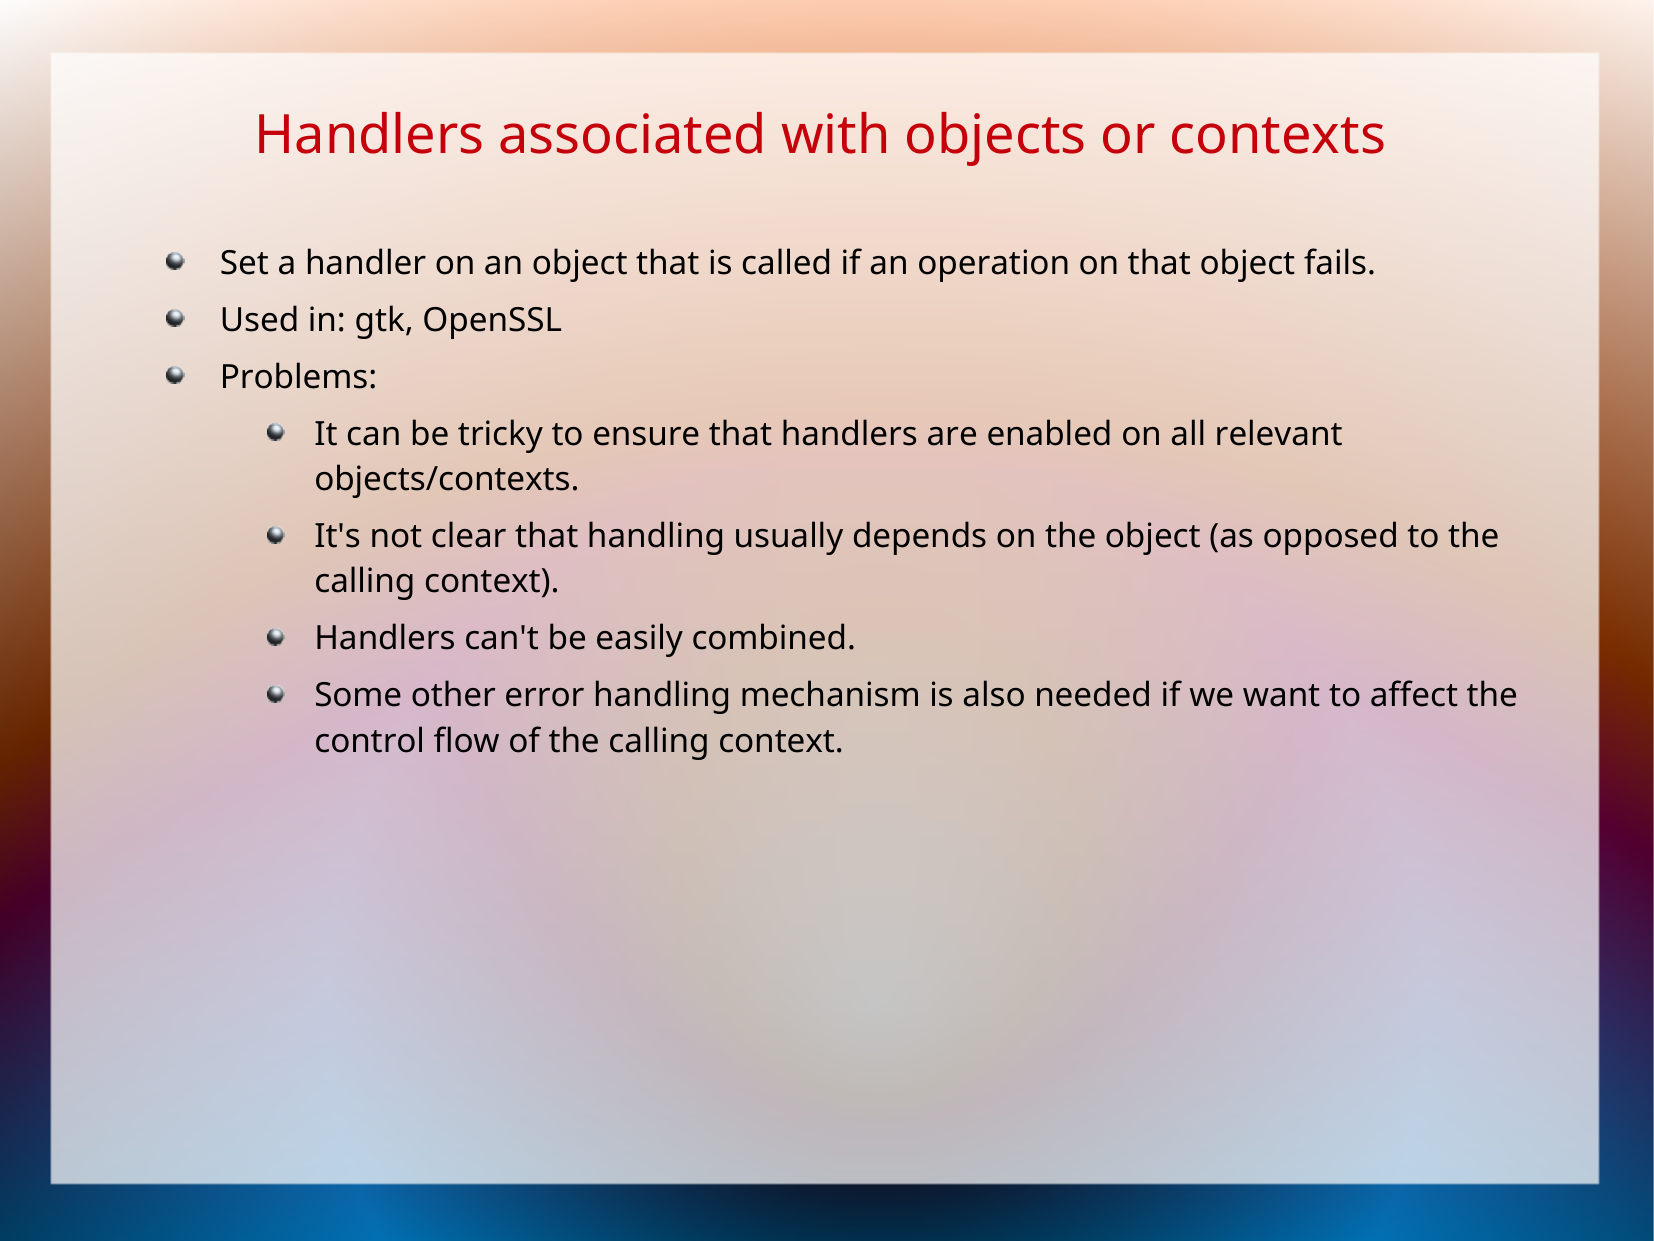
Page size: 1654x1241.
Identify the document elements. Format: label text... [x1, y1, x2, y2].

list Set a handler on an object that is called if an operation on that object fails. Used in: gtk, OpenSSL Problems: It can be tricky to ensure that handlers are enabled on all relevant objects/contexts. It's not clear that handling usually depends on the object (as opposed to the calling context). Handlers can't be easily combined. Some other error handling mechanism is also needed if we want to affect the control flow of the calling context. [149, 238, 1537, 964]
title Handlers associated with objects or contexts [76, 59, 1565, 207]
picture [0, 0, 1654, 1241]
